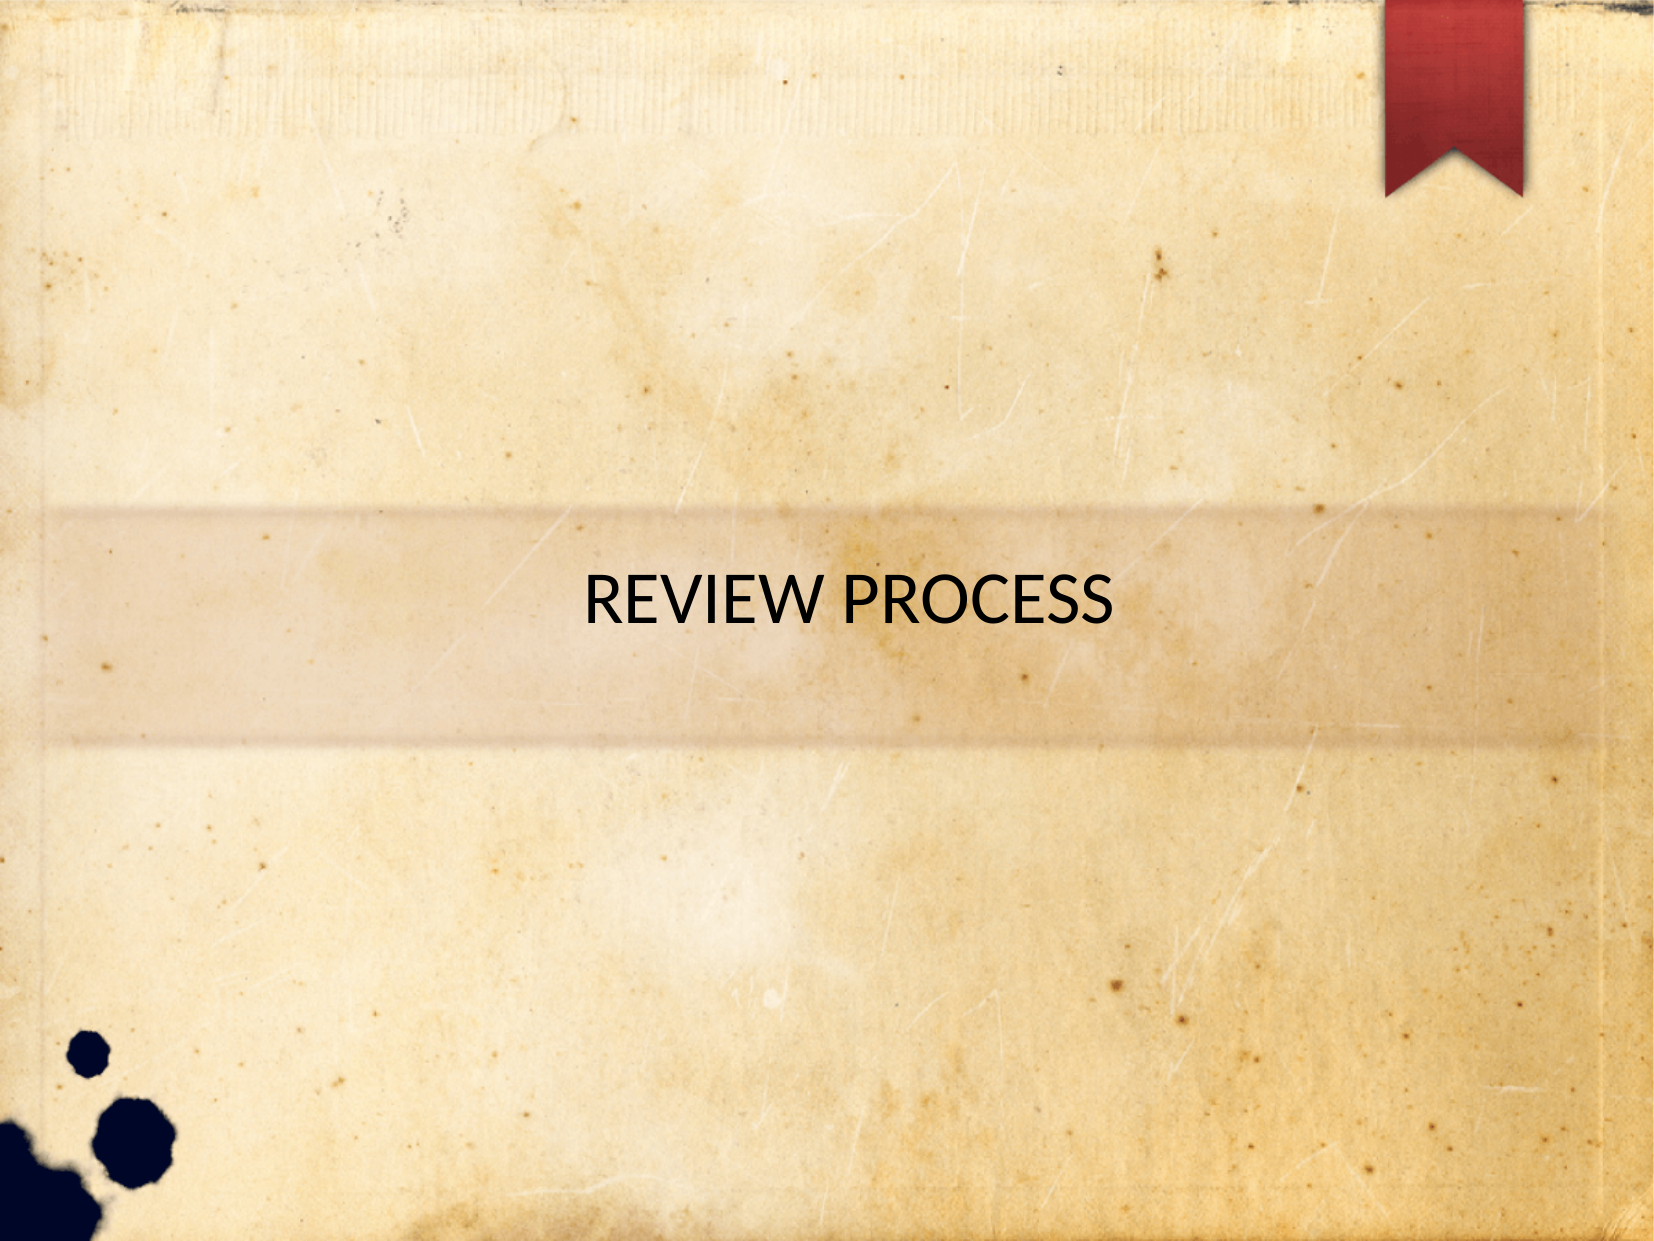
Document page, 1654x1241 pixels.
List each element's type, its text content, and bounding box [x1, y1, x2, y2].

text_box REVIEW PROCESS [568, 541, 1137, 648]
